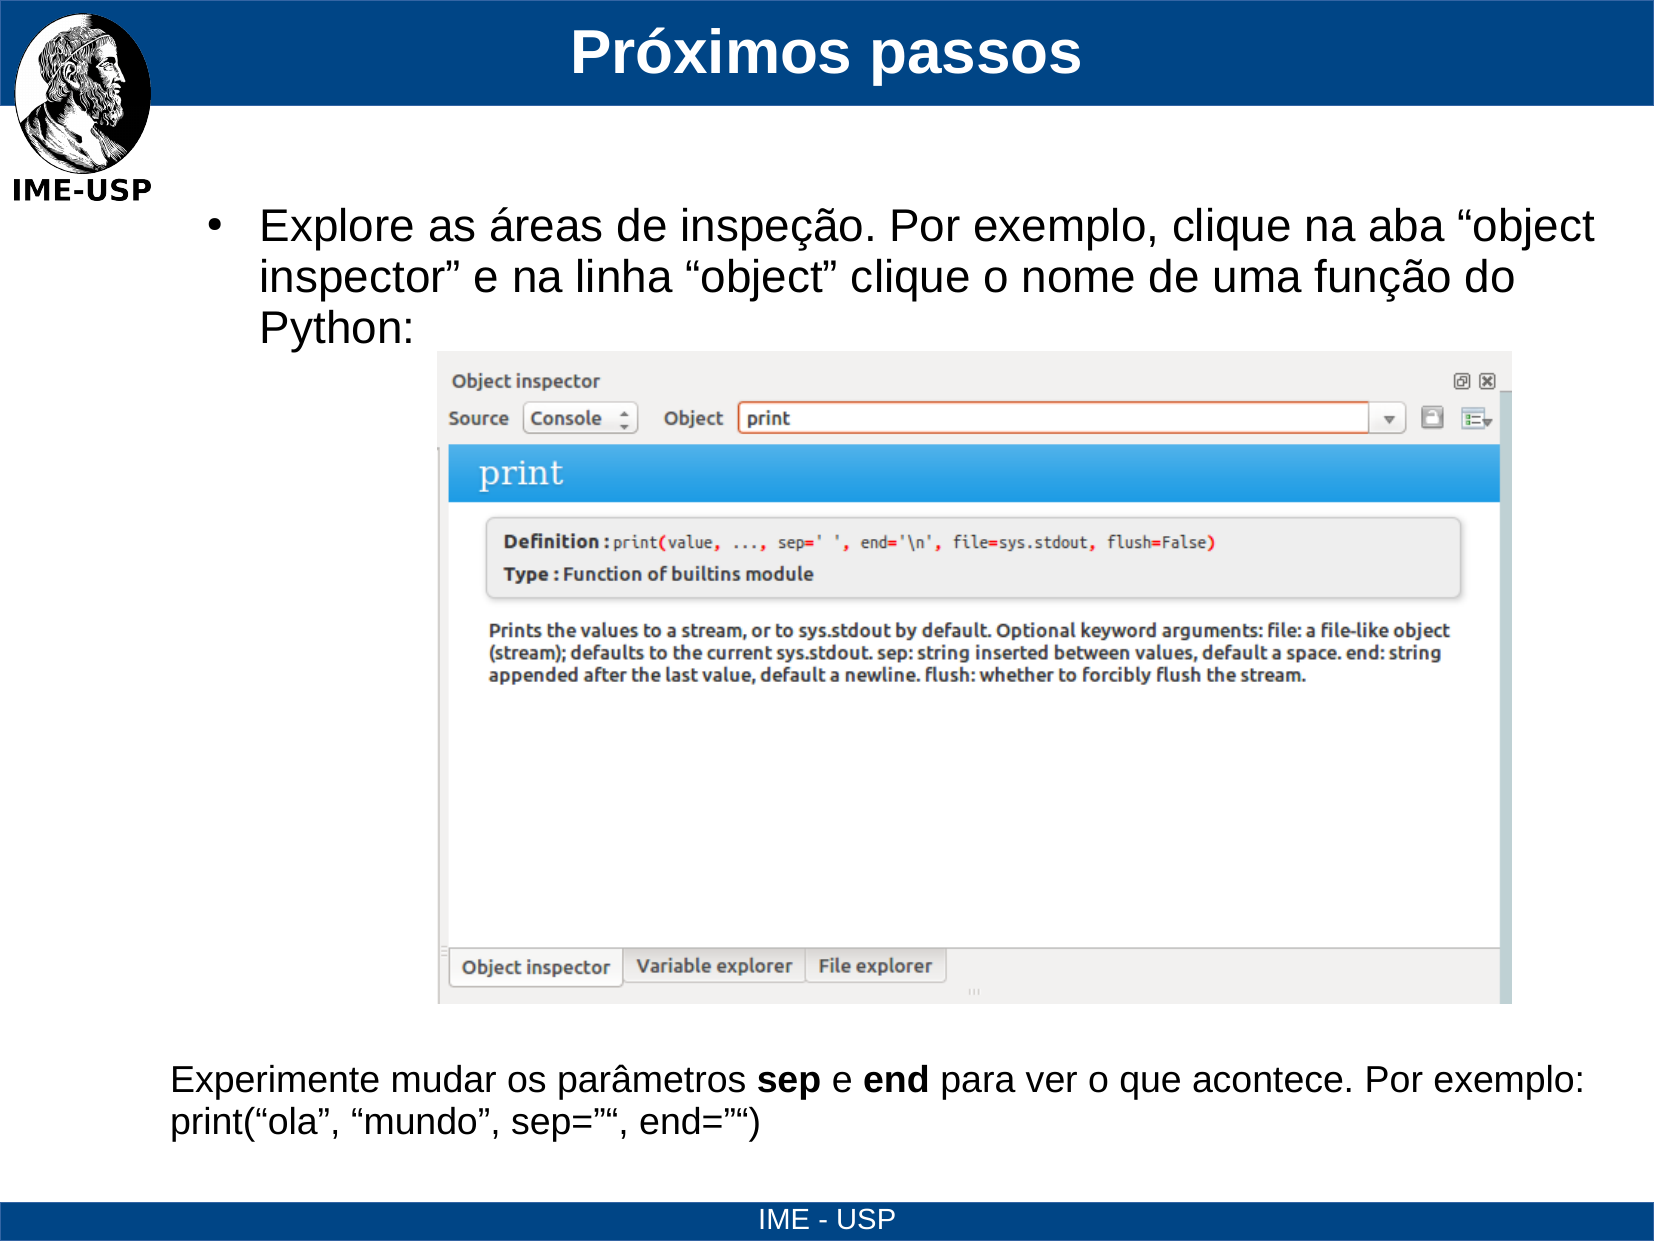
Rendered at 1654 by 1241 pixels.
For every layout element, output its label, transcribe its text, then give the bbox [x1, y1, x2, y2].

title Próximos passos [0, 0, 1654, 106]
text_box Experimente mudar os parâmetros sep e end para ver o que acontece. Por exemplo: print(“ola”, “mundo”, sep=”“, end=”“) [155, 1051, 1601, 1150]
list Explore as áreas de inspeção. Por exemplo, clique na aba “object inspector” e na linha “object” clique o nome de uma função do Python: [188, 199, 1601, 1051]
picture [437, 351, 1512, 1004]
picture [14, 106, 151, 201]
